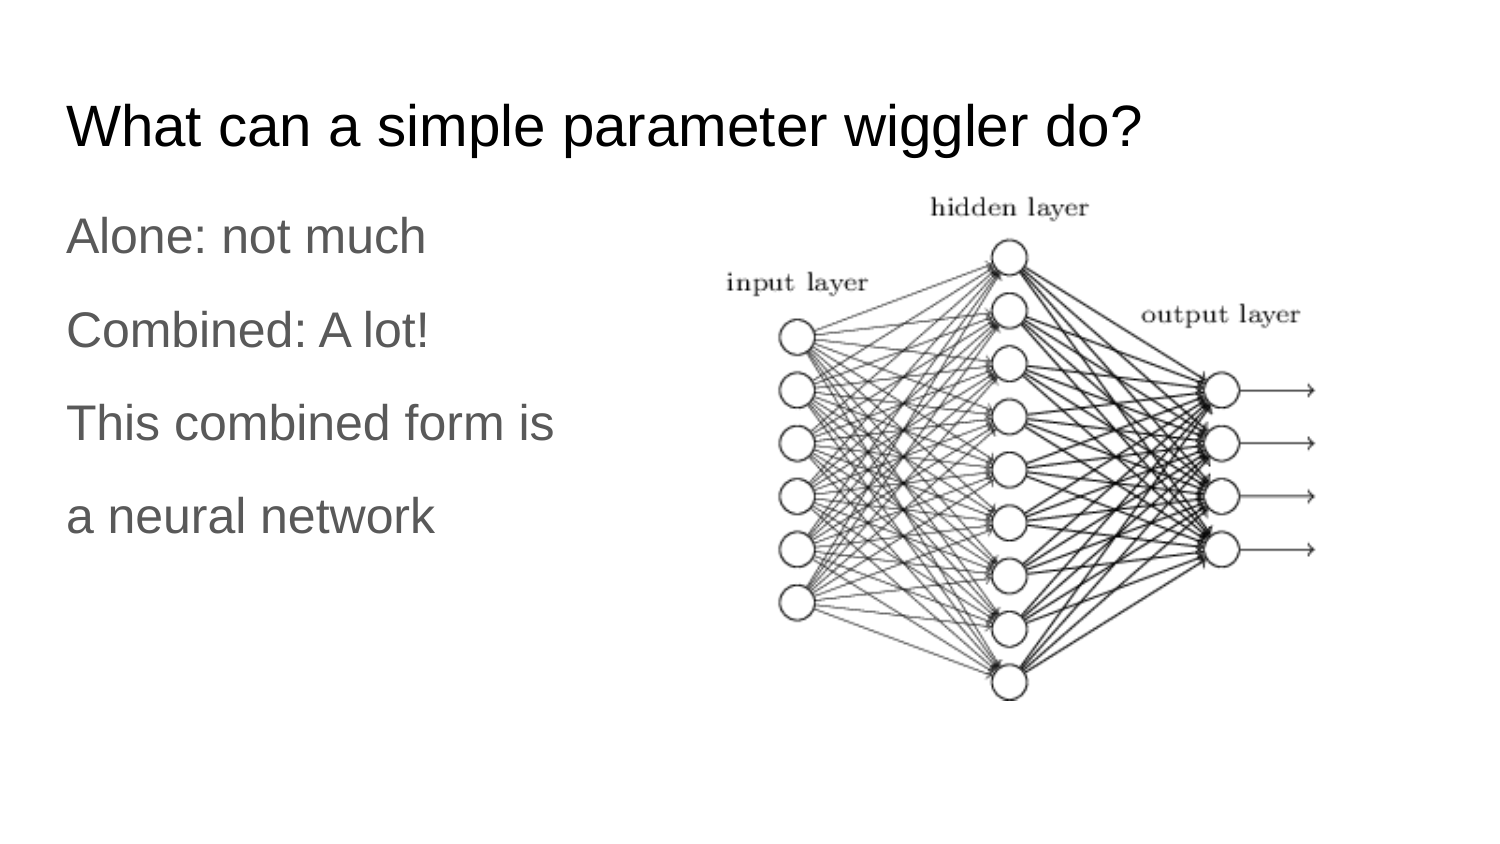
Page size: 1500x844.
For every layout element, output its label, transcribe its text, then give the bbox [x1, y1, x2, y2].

picture [717, 188, 1340, 701]
list Alone: not much Combined: A lot! This combined form is a neural network [51, 189, 1449, 750]
title What can a simple parameter wiggler do? [51, 72, 1449, 167]
